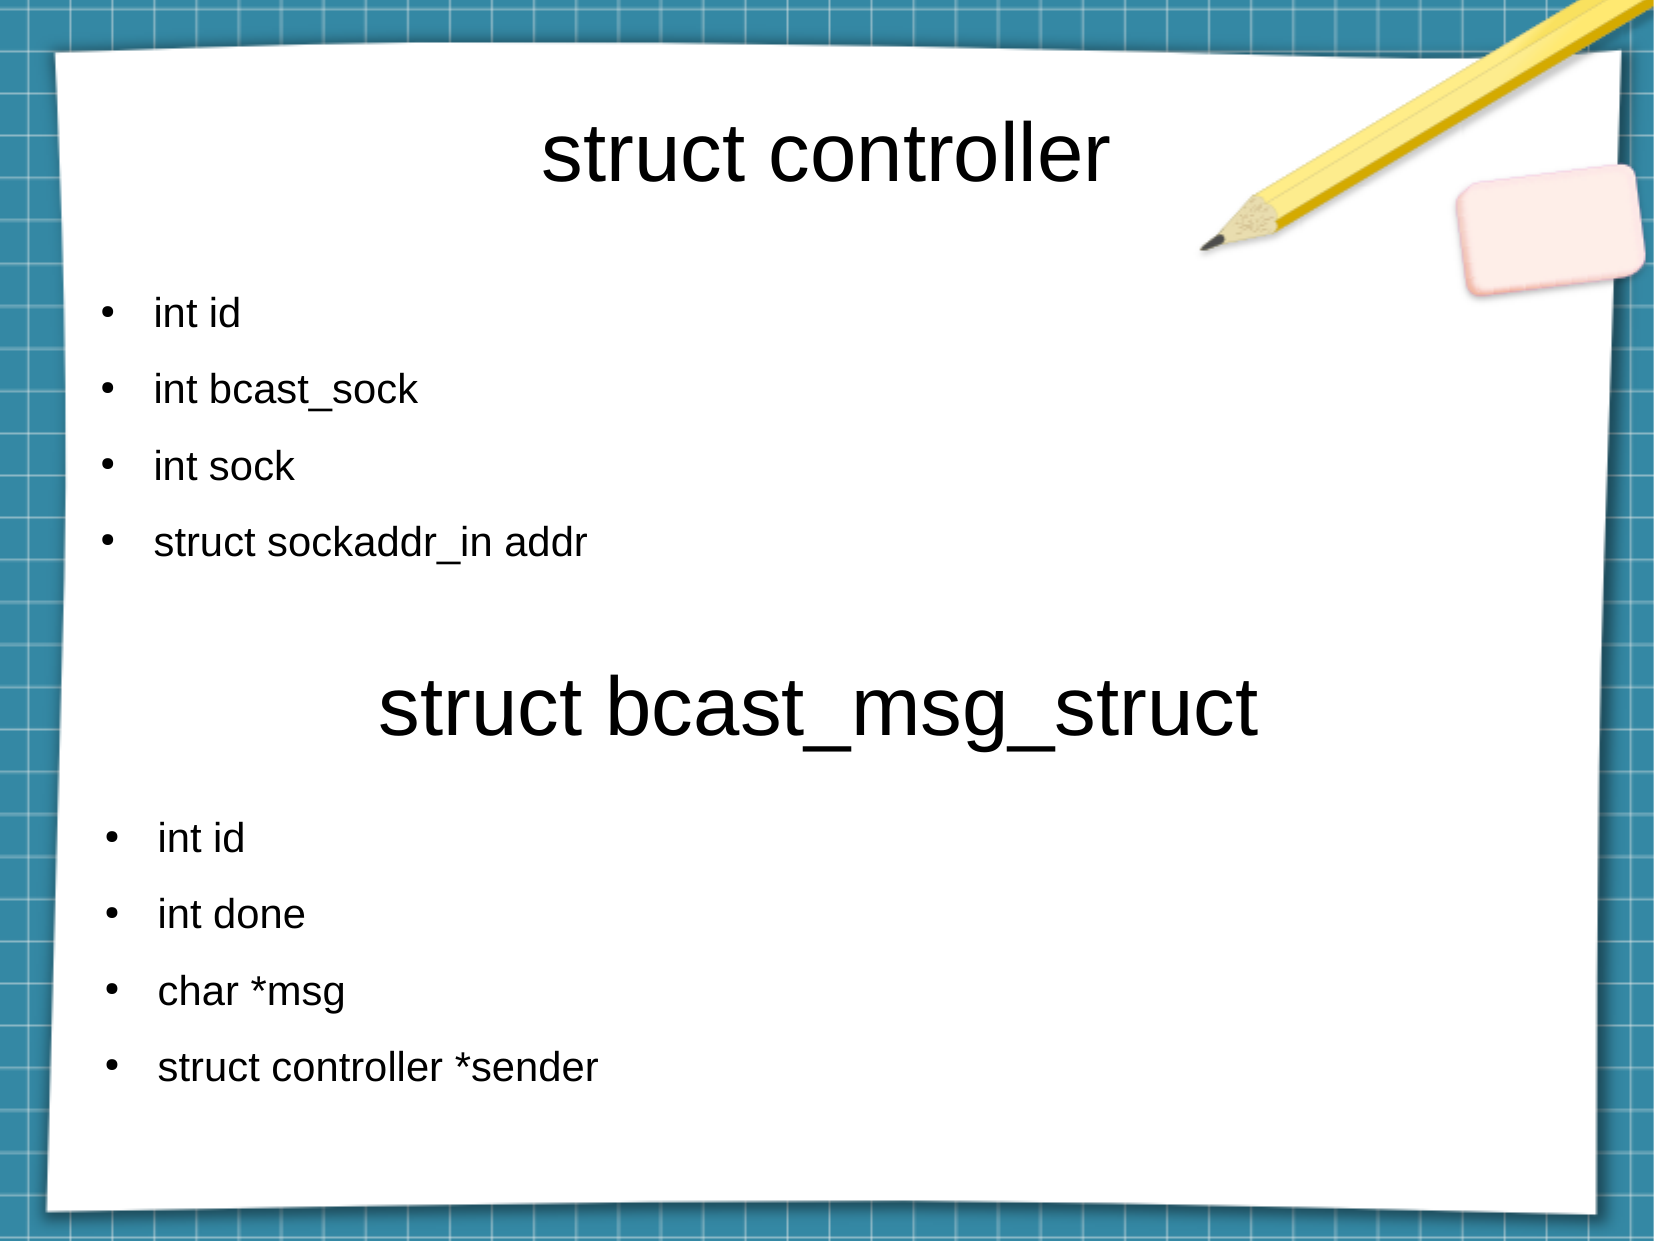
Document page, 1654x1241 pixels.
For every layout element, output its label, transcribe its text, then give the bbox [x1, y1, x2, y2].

picture [0, 0, 1654, 1241]
title struct bcast_msg_struct [75, 602, 1564, 811]
title struct controller [82, 49, 1571, 257]
list int id int bcast_sock int sock struct sockaddr_in addr [82, 290, 1571, 631]
list int id int done char *msg struct controller *sender [86, 815, 1576, 1156]
